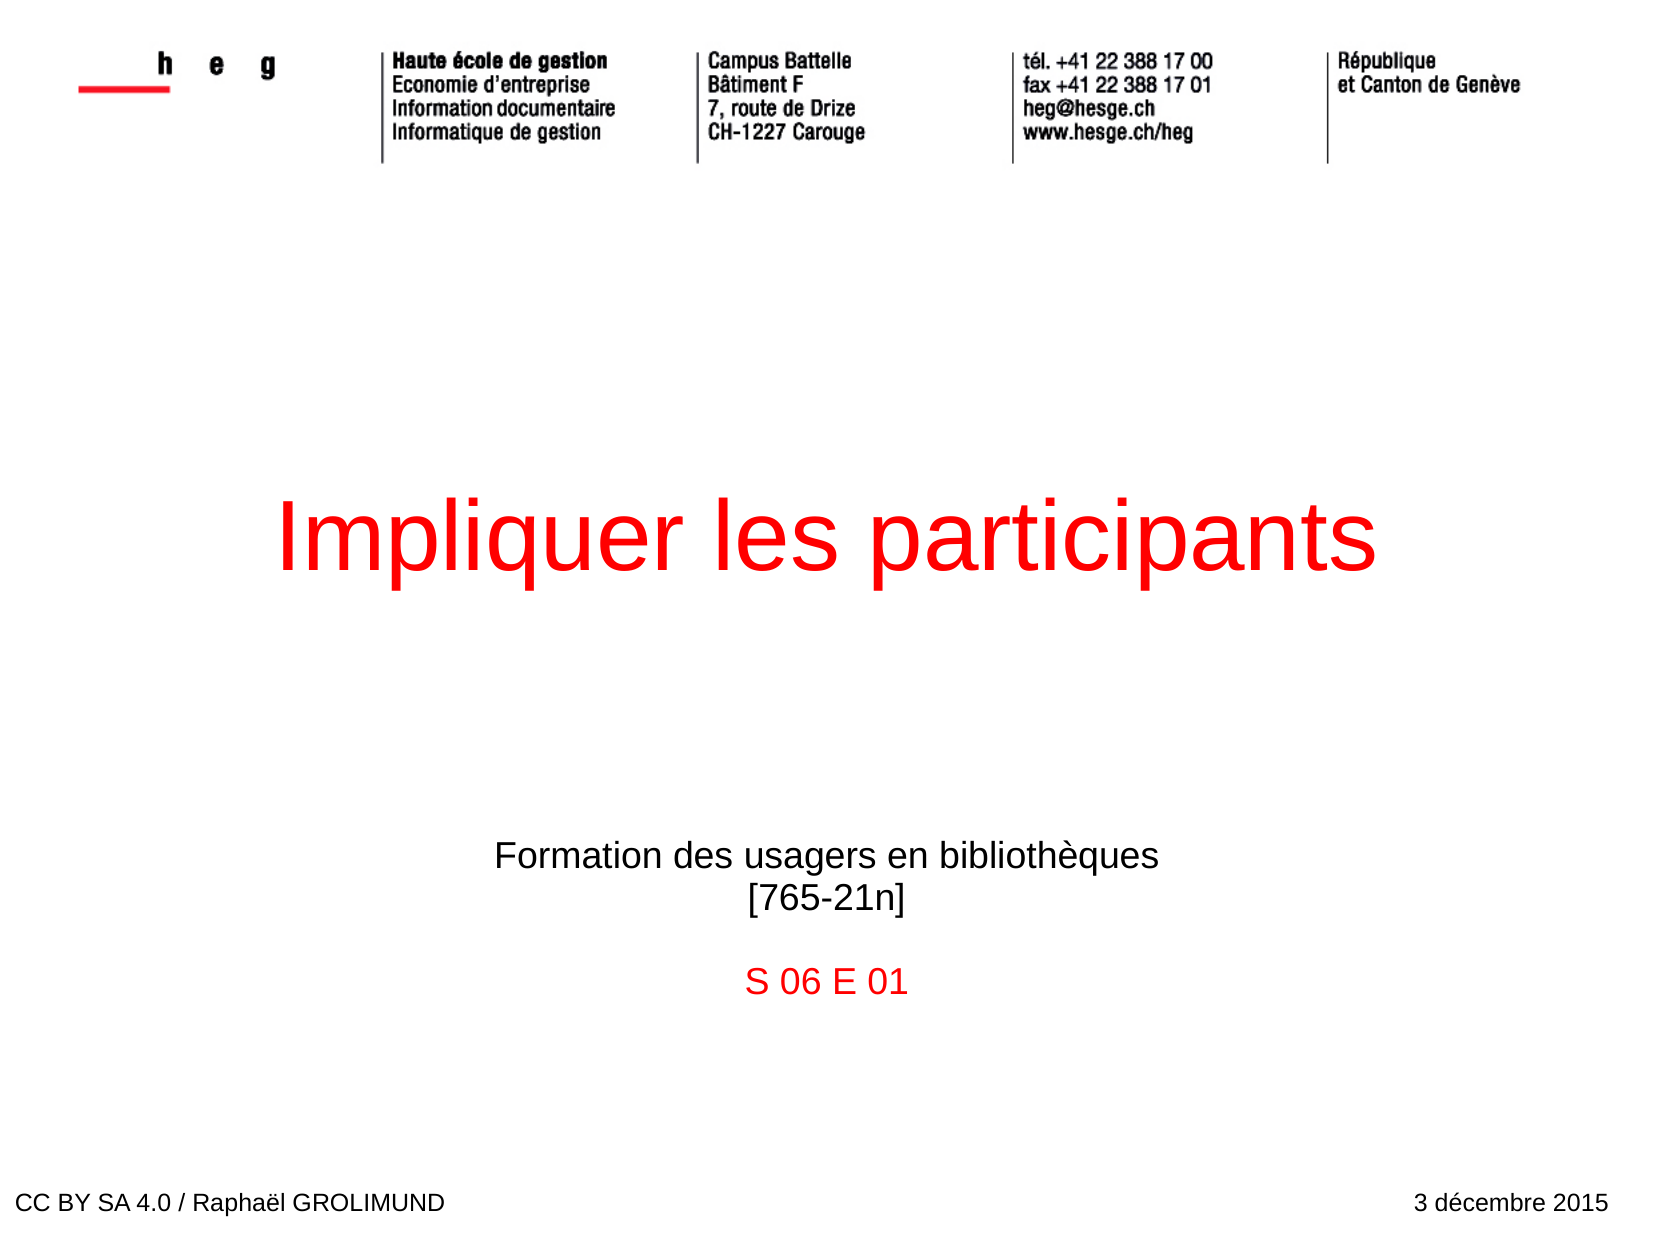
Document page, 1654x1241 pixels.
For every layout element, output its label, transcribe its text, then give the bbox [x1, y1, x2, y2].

text_box Formation des usagers en bibliothèques [765-21n] S 06 E 01 [354, 826, 1300, 1010]
text_box Impliquer les participants [147, 472, 1506, 599]
text_box CC BY SA 4.0 / Raphaël GROLIMUND 3 décembre 2015 [0, 1181, 1654, 1224]
picture [0, 0, 1654, 208]
